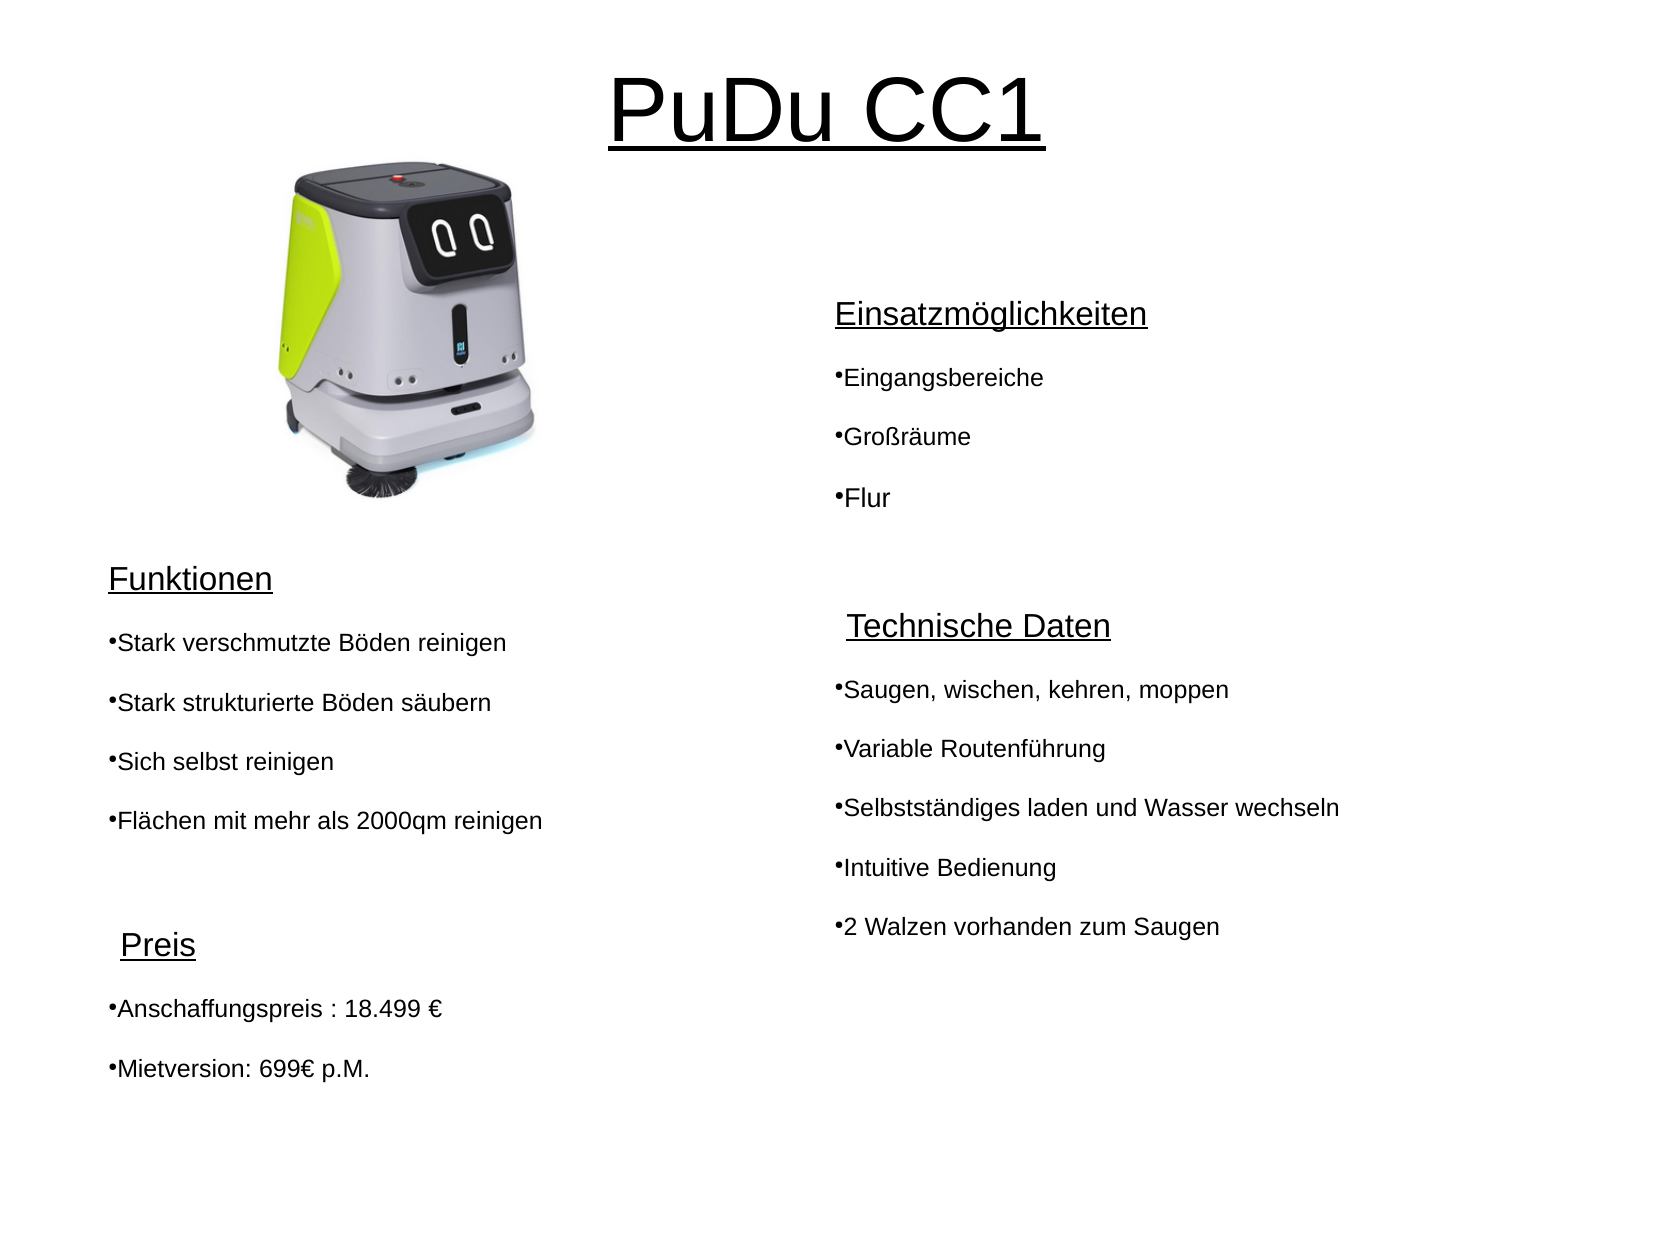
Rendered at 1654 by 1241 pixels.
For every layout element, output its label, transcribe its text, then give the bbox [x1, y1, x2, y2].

list Einsatzmöglichkeiten Eingangsbereiche Großräume Flur Technische Daten Saugen, wischen, kehren, moppen Variable Routenführung Selbstständiges laden und Wasser wechseln Intuitive Bedienung 2 Walzen vorhanden zum Saugen [834, 291, 1561, 1241]
picture [248, 152, 562, 519]
title PuDu CC1 [82, 49, 1571, 257]
list Funktionen Stark verschmutzte Böden reinigen Stark strukturierte Böden säubern Sich selbst reinigen Flächen mit mehr als 2000qm reinigen Preis Anschaffungspreis : 18.499 € Mietversion: 699€ p.M. [108, 557, 835, 1221]
